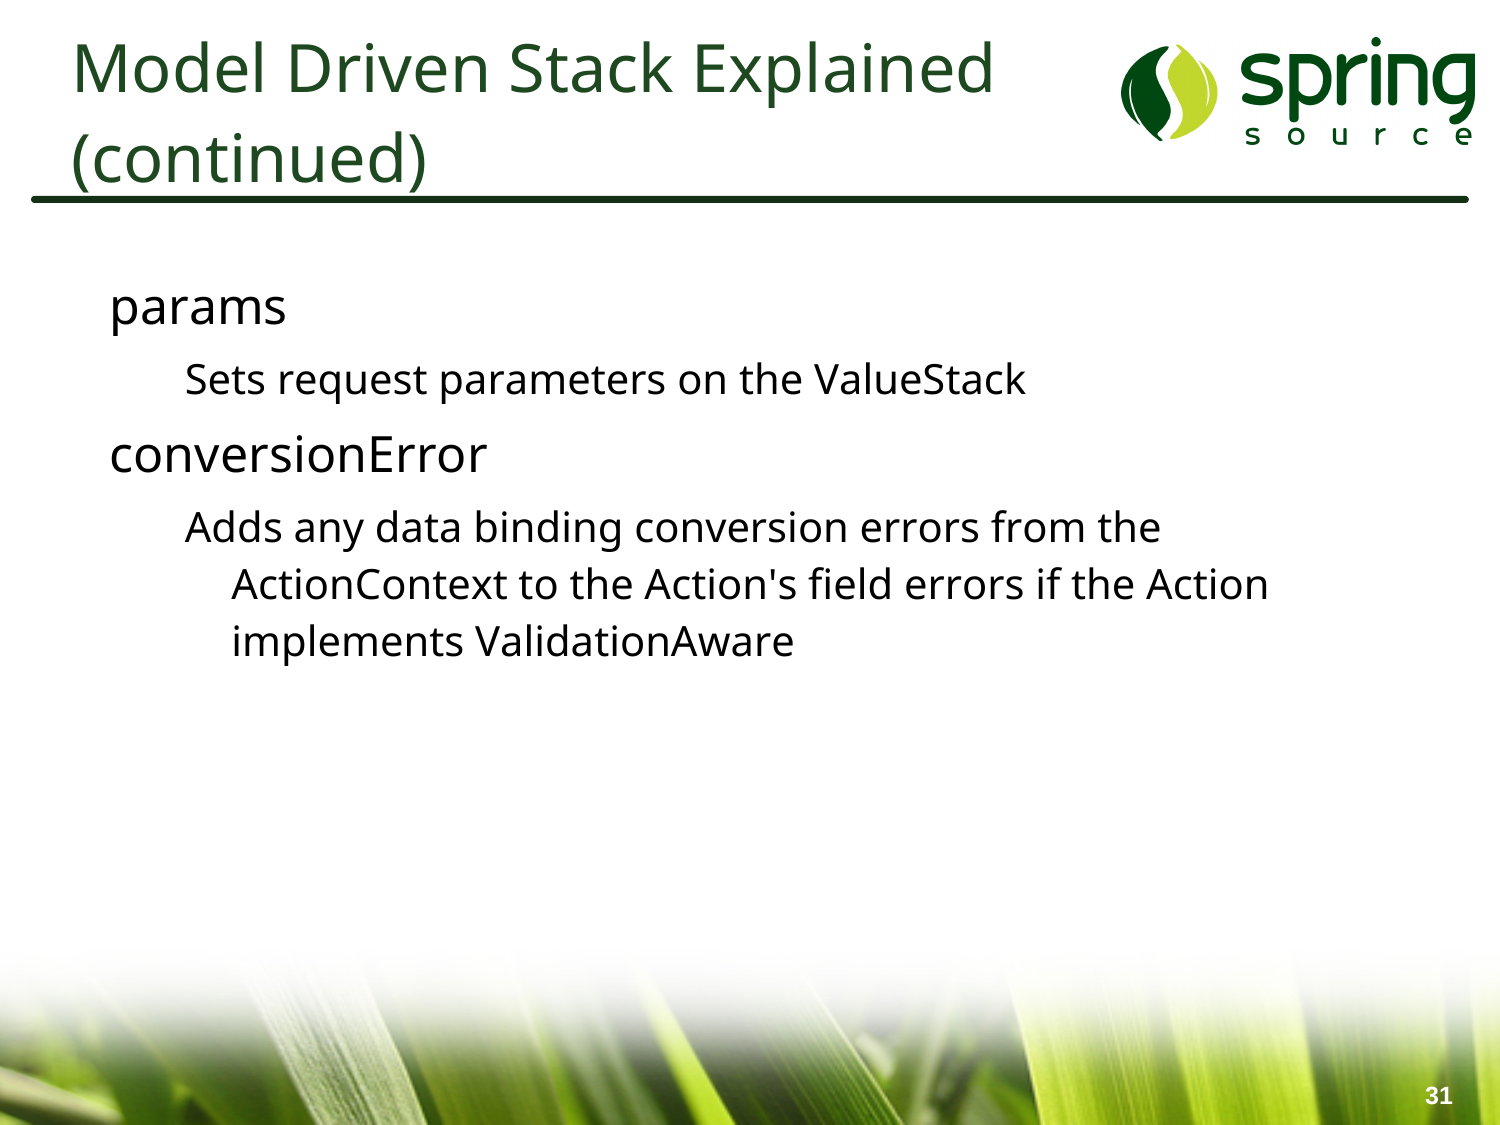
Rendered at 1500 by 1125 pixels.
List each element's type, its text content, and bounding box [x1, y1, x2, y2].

title Model Driven Stack Explained (continued) [56, 13, 1089, 191]
picture [0, 944, 1500, 1125]
list params Sets request parameters on the ValueStack conversionError Adds any data binding conversion errors from the ActionContext to the Action's field errors if the Action implements ValidationAware [94, 263, 1386, 926]
picture [1121, 37, 1475, 145]
